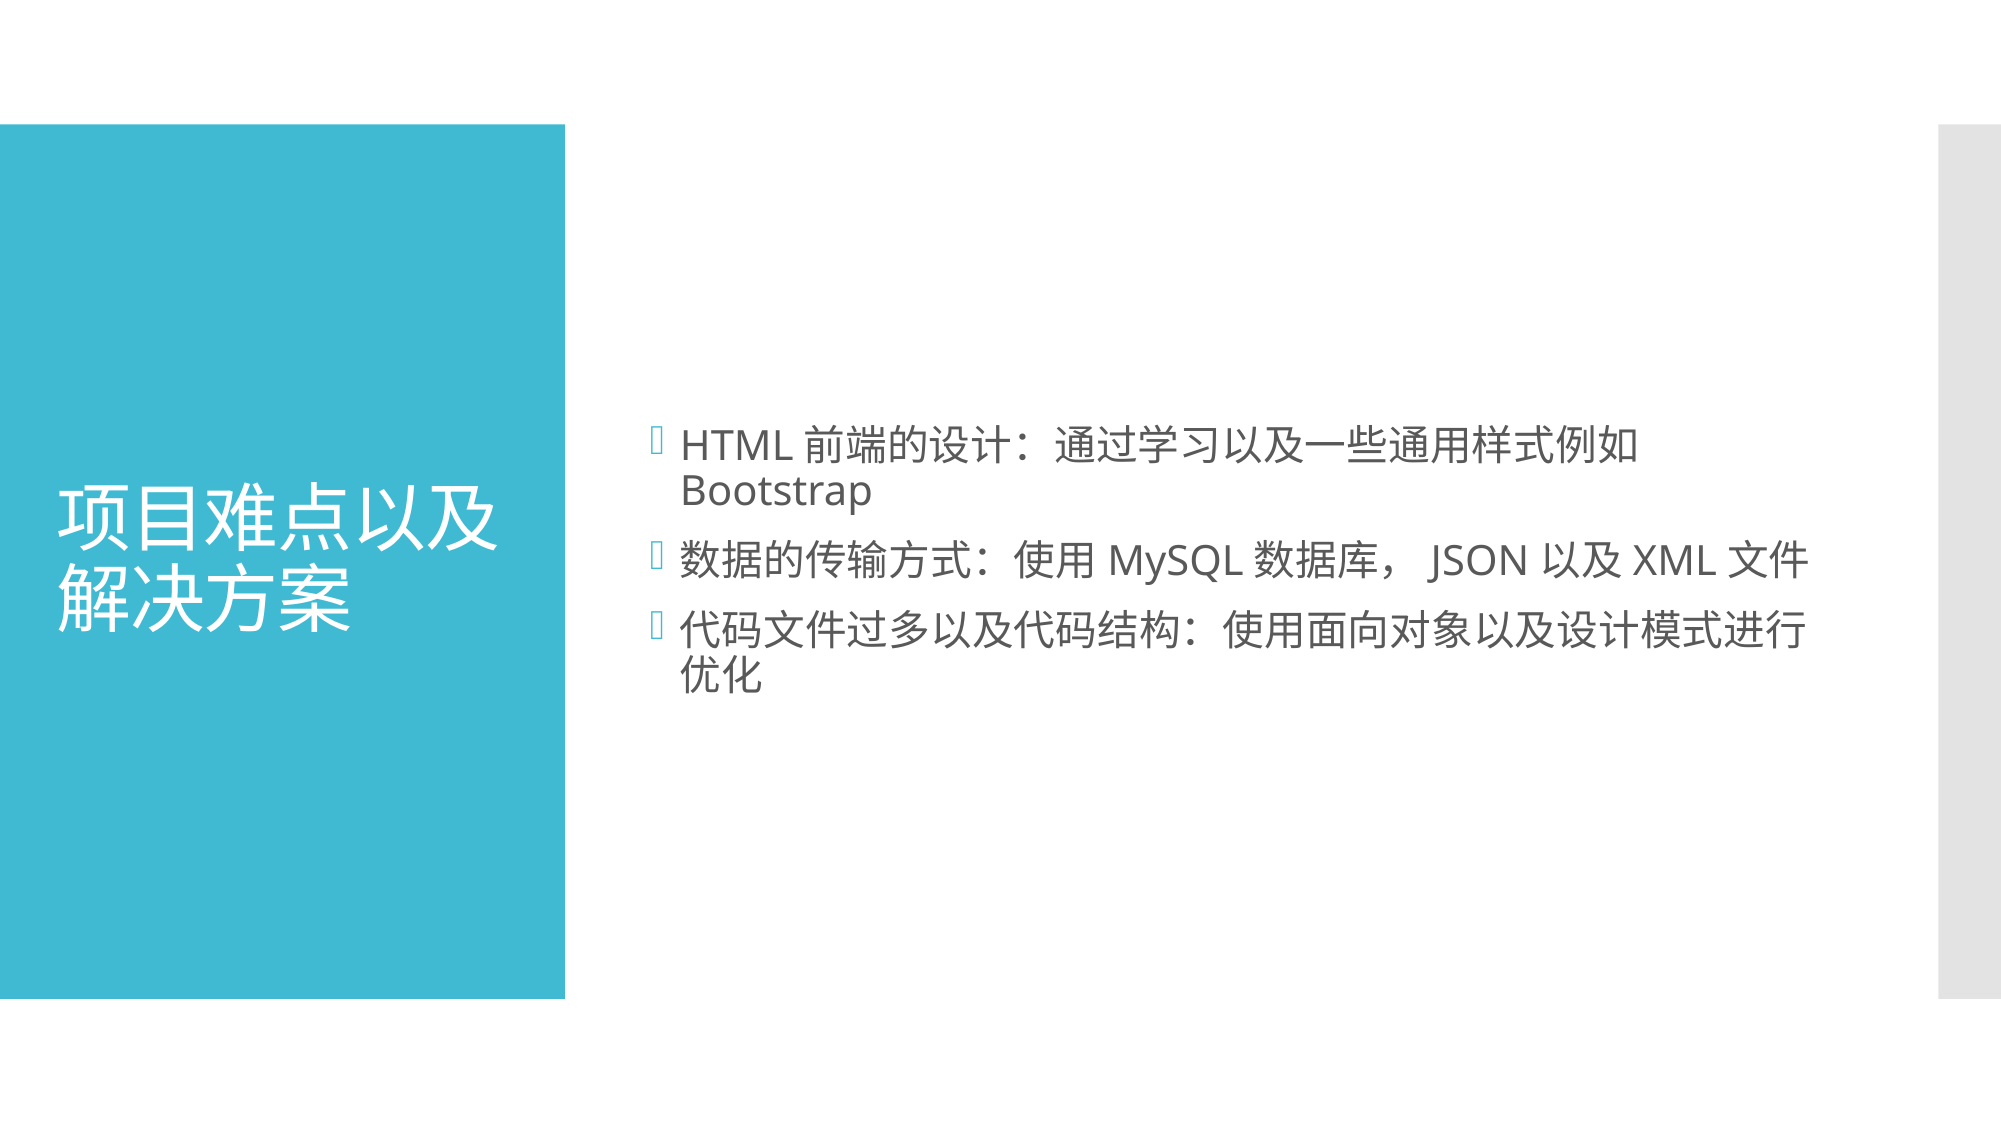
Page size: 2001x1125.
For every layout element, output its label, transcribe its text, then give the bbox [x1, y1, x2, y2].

title 项目难点以及解决方案 [41, 184, 525, 940]
list HTML前端的设计：通过学习以及一些通用样式例如Bootstrap 数据的传输方式：使用MySQL数据库，JSON以及XML文件 代码文件过多以及代码结构：使用面向对象以及设计模式进行优化 [634, 141, 1835, 982]
